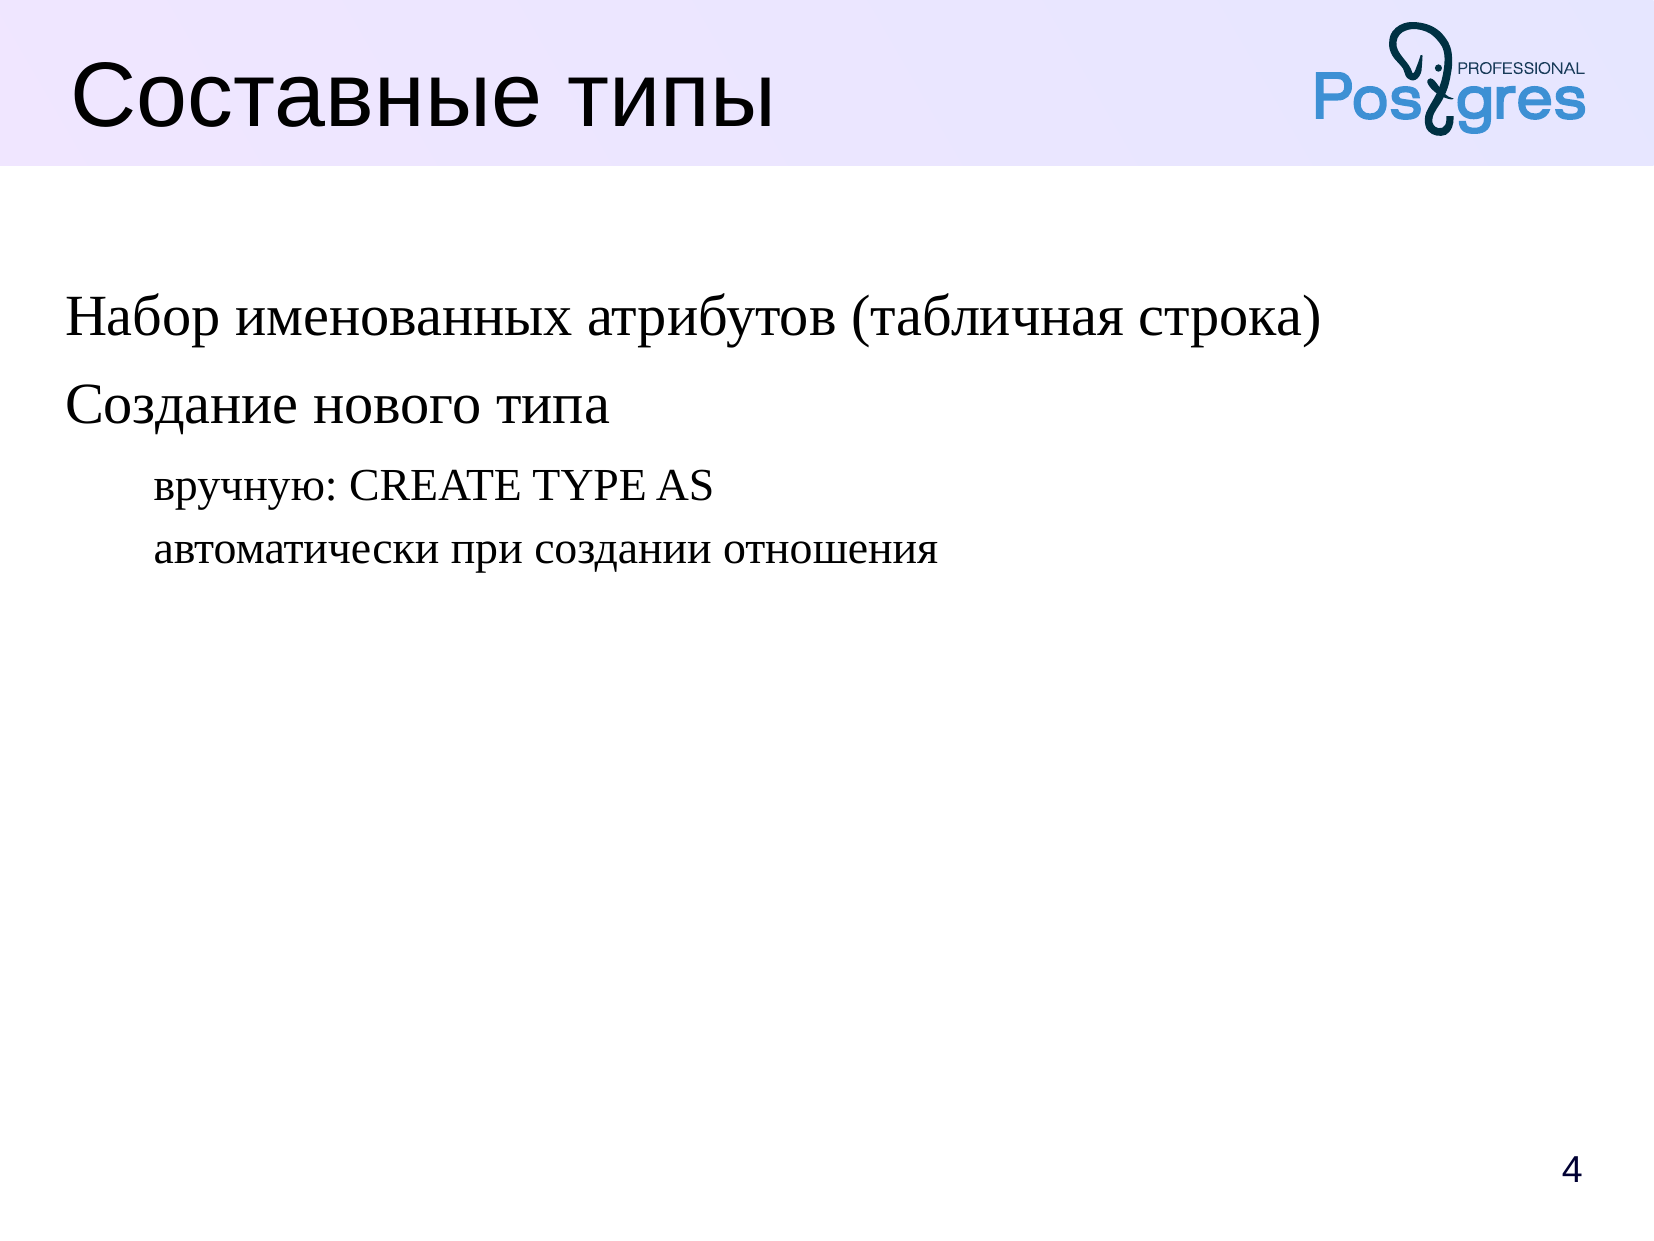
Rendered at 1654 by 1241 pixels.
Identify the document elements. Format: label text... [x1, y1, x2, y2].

list Набор именованных атрибутов (табличная строка) Создание нового типа вручную: CREATE TYPE AS автоматически при создании отношения [64, 283, 1577, 1141]
title Составные типы [70, 43, 1241, 147]
